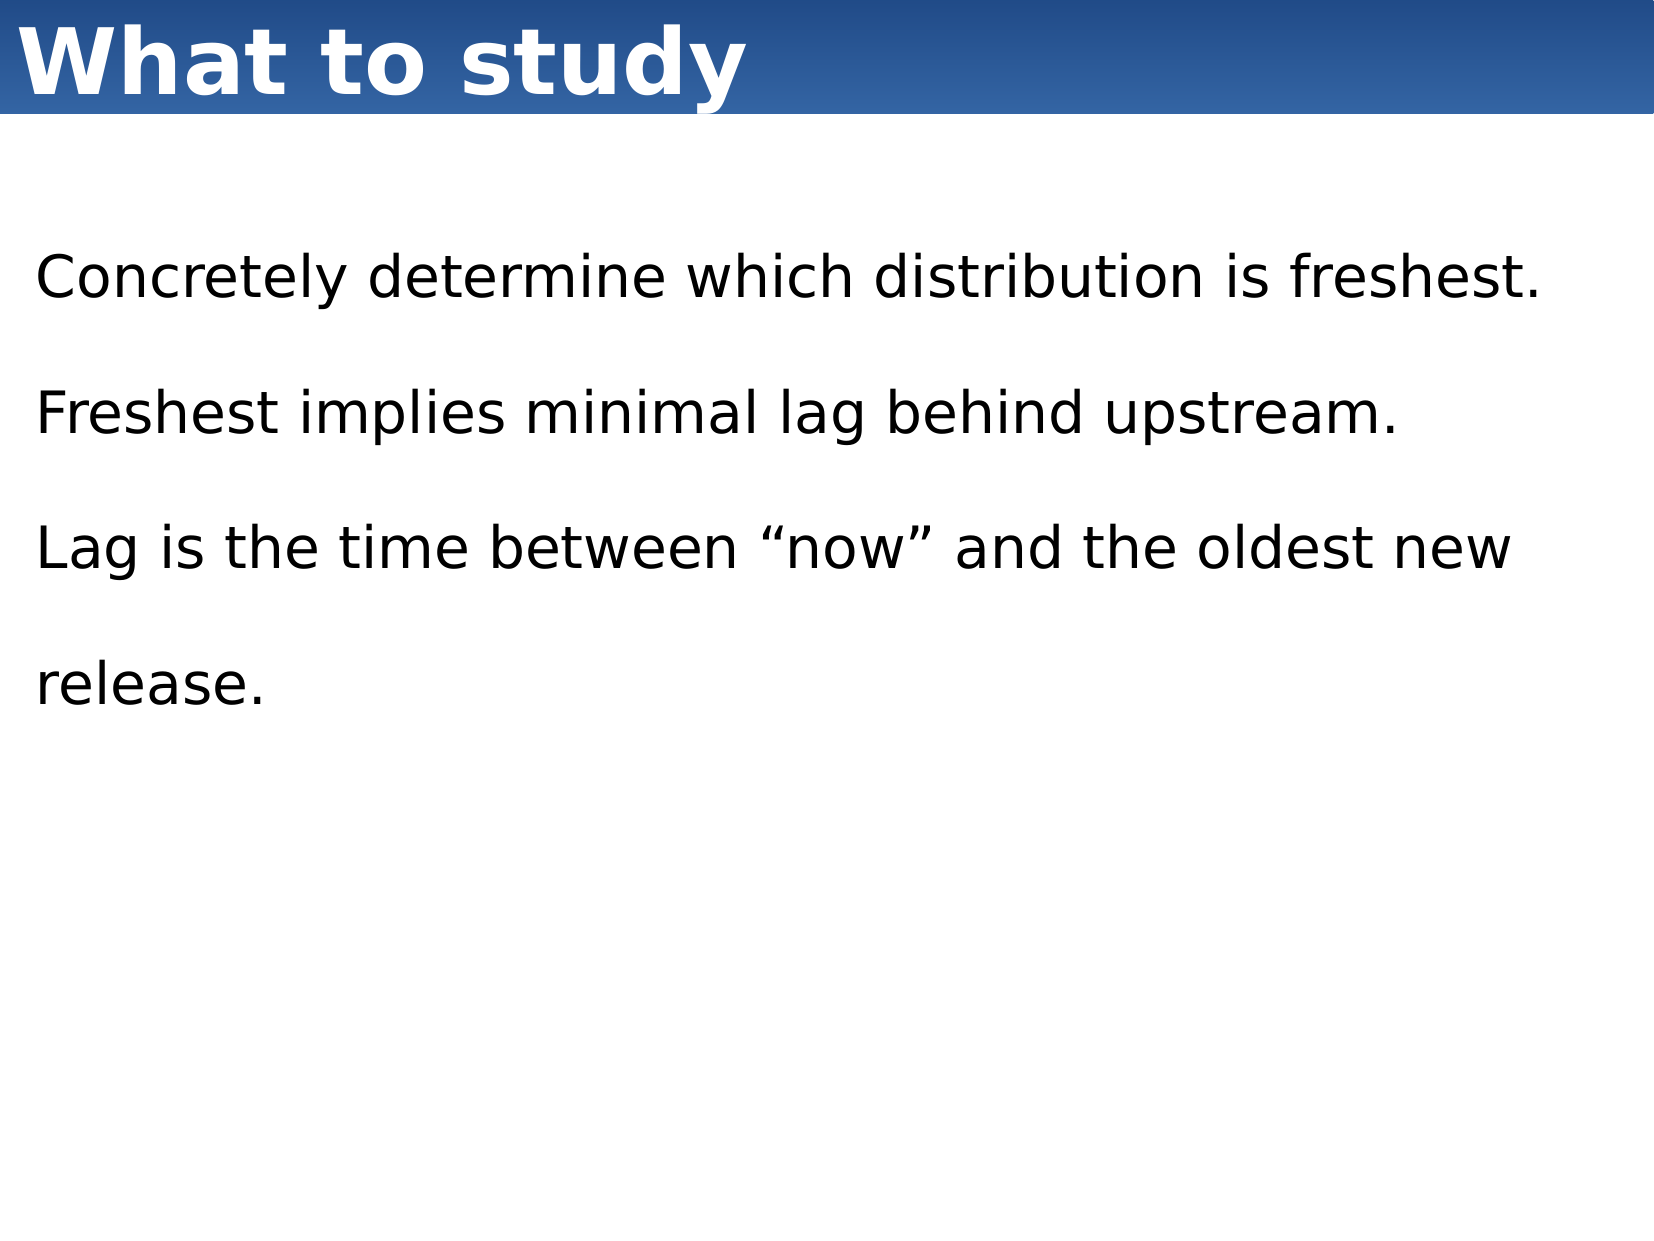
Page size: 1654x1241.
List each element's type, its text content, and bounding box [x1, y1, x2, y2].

text_box Concretely determine which distribution is freshest. Freshest implies minimal lag behind upstream. Lag is the time between “now” and the oldest new release. [21, 168, 1595, 906]
text_box What to study [1, 54, 764, 124]
text_box [0, 0, 1654, 114]
